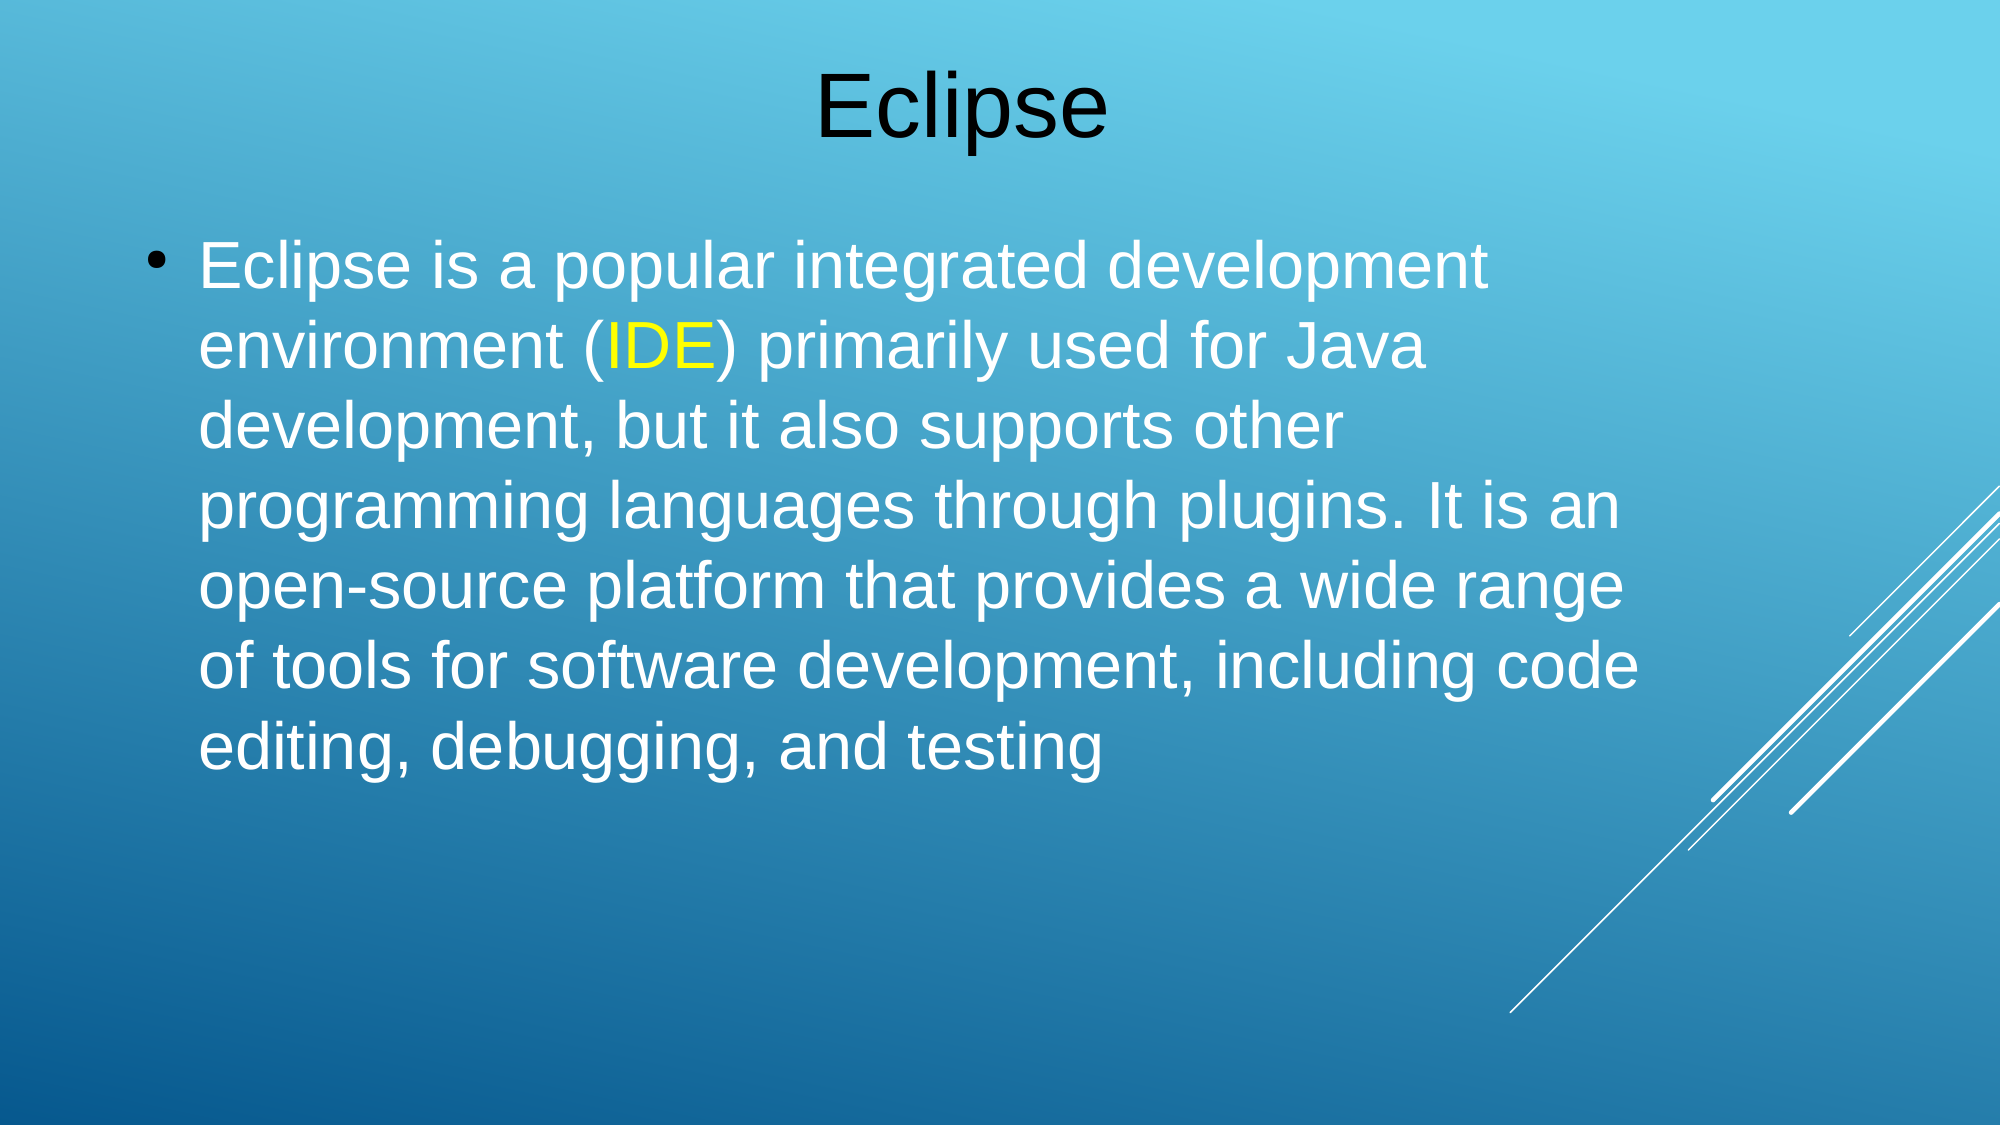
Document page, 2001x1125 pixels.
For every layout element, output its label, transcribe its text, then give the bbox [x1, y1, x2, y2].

list Eclipse is a popular integrated development environment (IDE) primarily used for Java development, but it also supports other programming languages through plugins. It is an open-source platform that provides a wide range of tools for software development, including code editing, debugging, and testing [112, 214, 1664, 1015]
title Eclipse [72, 16, 1853, 185]
